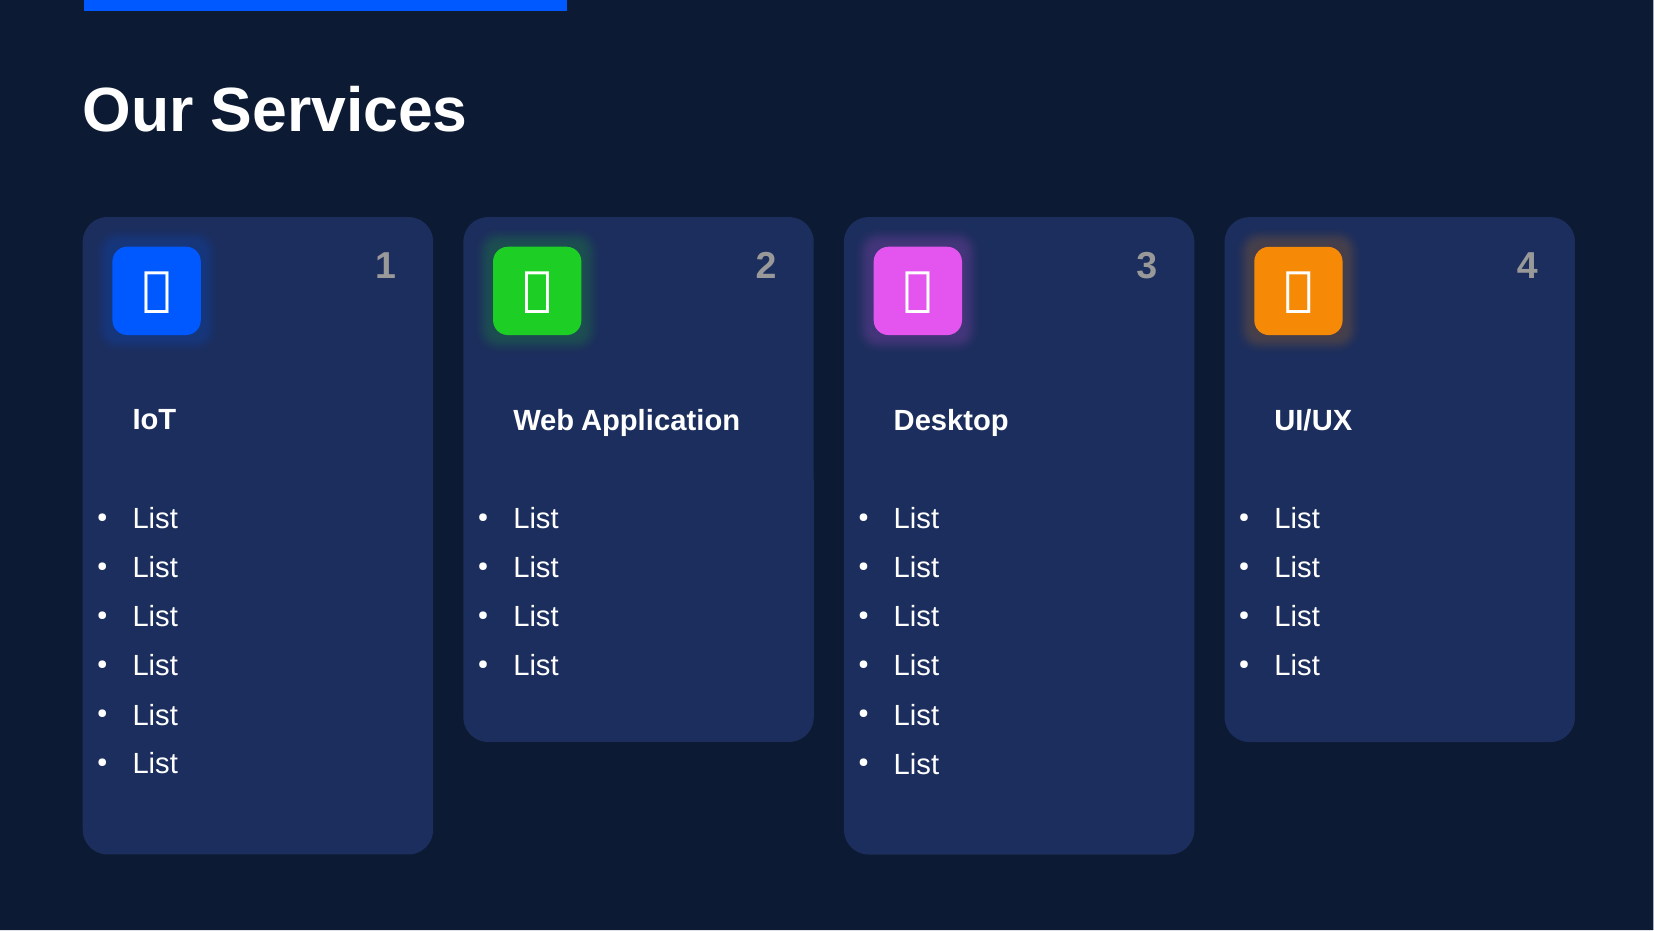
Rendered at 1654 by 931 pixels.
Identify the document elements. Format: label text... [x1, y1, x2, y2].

text_box [843, 217, 1195, 855]
text_box IoT List List List List List List [97, 387, 417, 781]
text_box 4 [1462, 230, 1557, 301]
text_box  [1254, 246, 1343, 336]
text_box 1 [321, 230, 415, 301]
text_box [463, 217, 814, 742]
text_box [1224, 217, 1576, 743]
text_box  [112, 246, 201, 336]
text_box [82, 217, 434, 855]
text_box UI/UX List List List List [1239, 387, 1558, 683]
text_box 3 [1082, 230, 1176, 301]
title Our Services [82, 75, 1569, 188]
text_box  [493, 246, 582, 336]
text_box  [873, 246, 963, 336]
text_box Desktop List List List List List List [858, 387, 1178, 781]
text_box Web Application List List List List [477, 387, 797, 683]
text_box 2 [701, 230, 795, 301]
